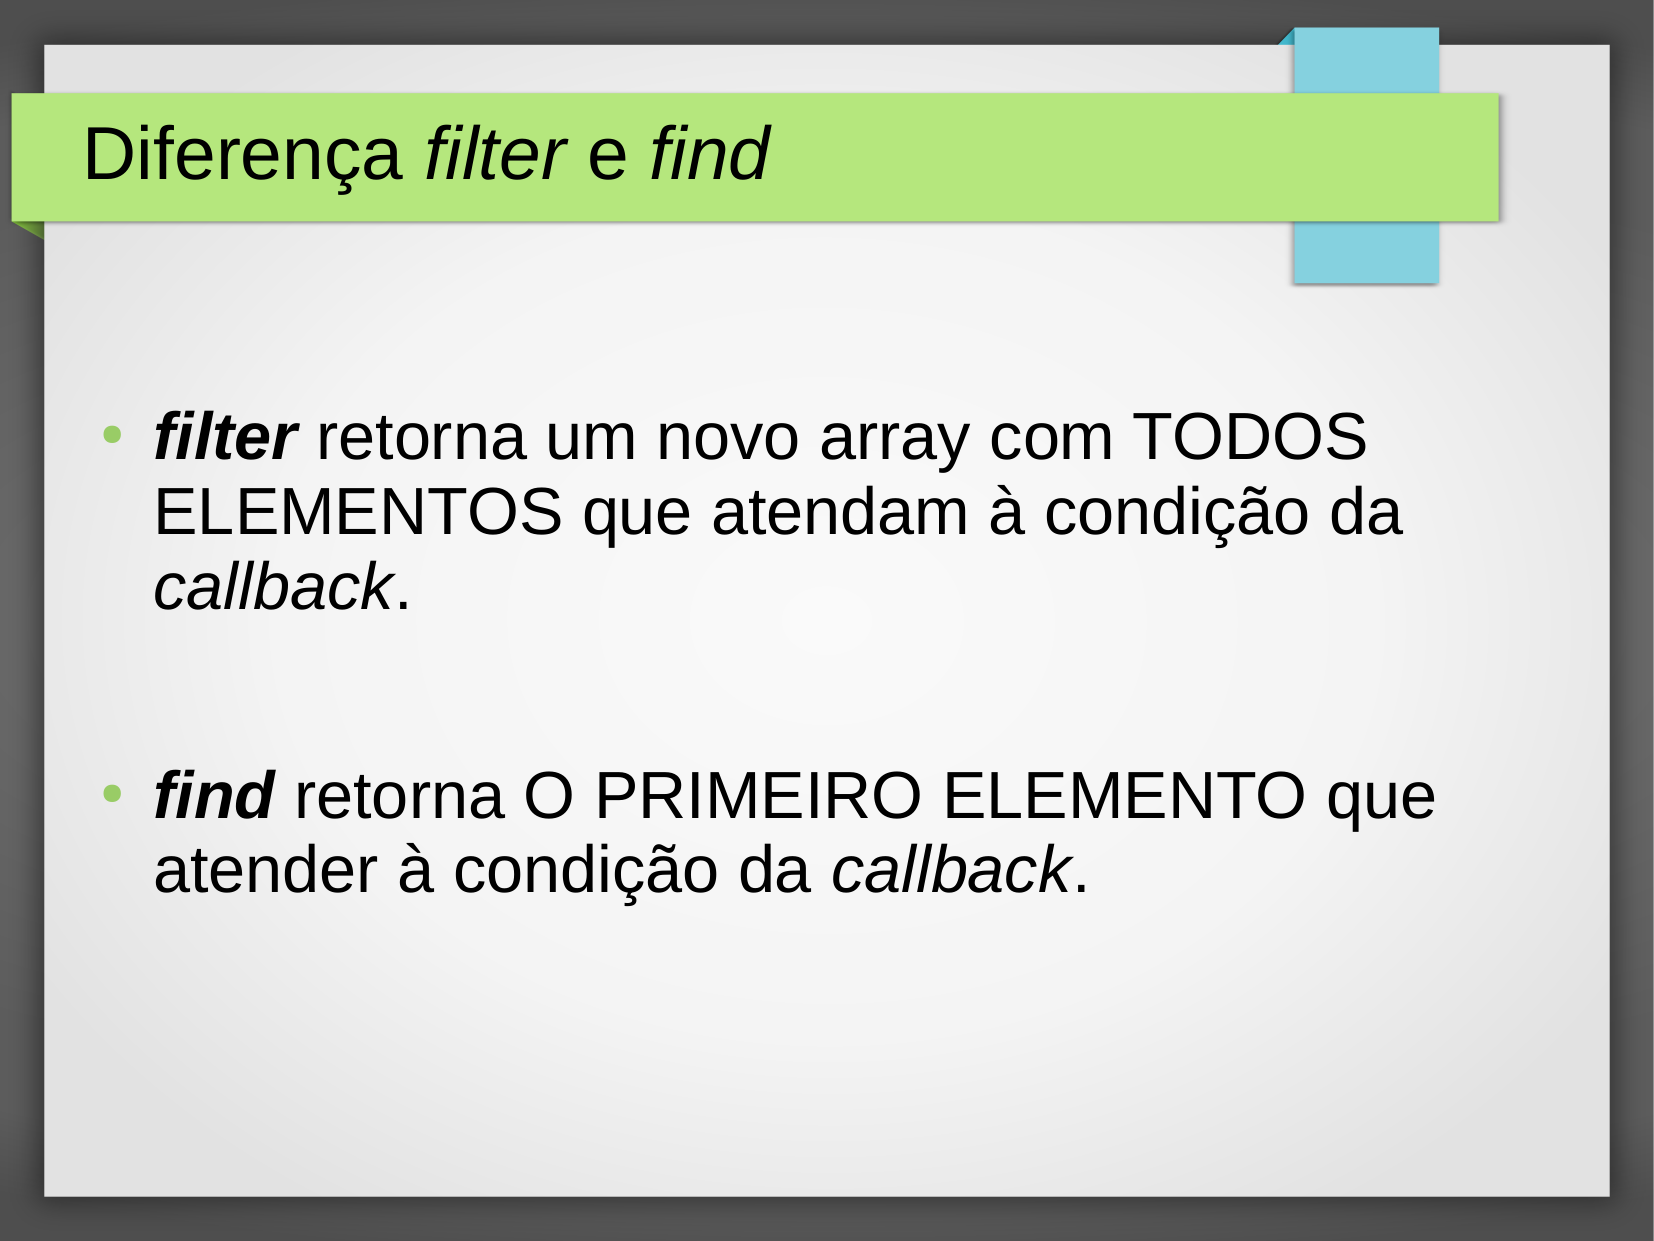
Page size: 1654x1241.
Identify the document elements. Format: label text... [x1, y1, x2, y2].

picture [0, 0, 1654, 1241]
title Diferença filter e find [82, 94, 1264, 213]
list filter retorna um novo array com TODOS ELEMENTOS que atendam à condição da callback. find retorna O PRIMEIRO ELEMENTO que atender à condição da callback. [82, 295, 1571, 1015]
